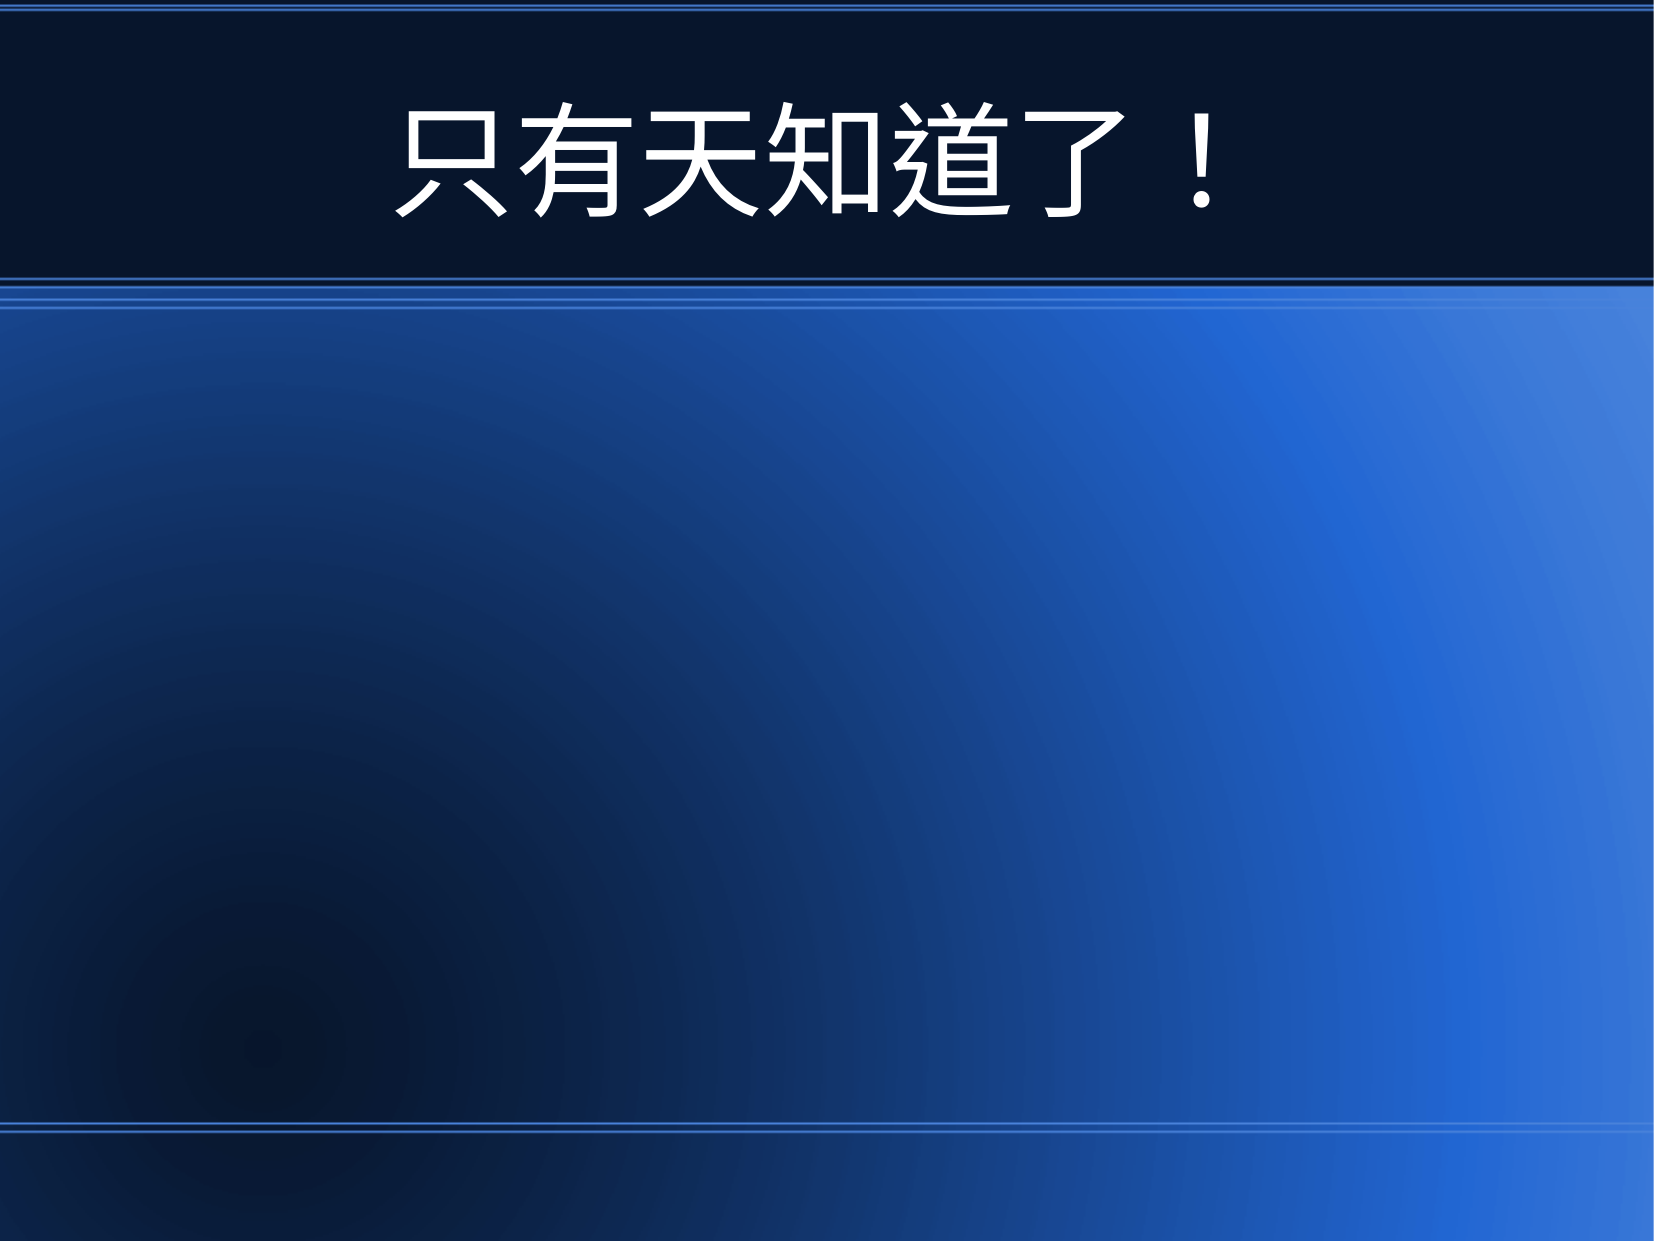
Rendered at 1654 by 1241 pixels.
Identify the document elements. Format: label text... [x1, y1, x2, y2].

title 只有天知道了！ [82, 49, 1571, 257]
picture [0, 0, 1654, 1241]
